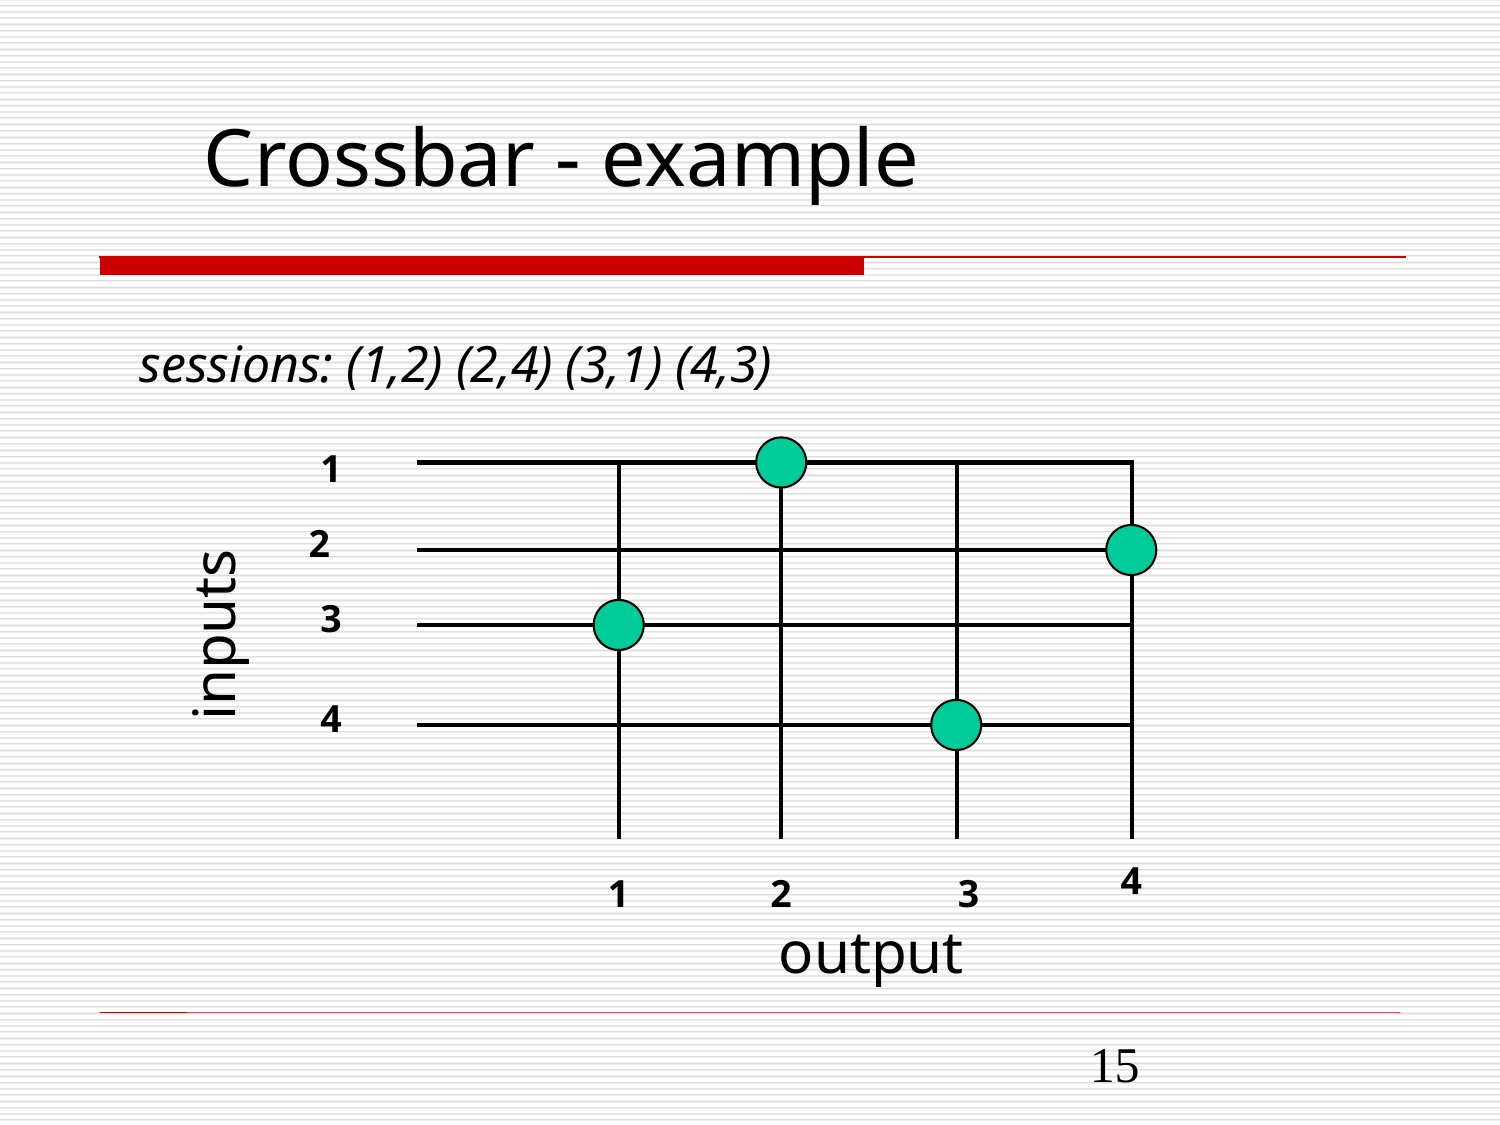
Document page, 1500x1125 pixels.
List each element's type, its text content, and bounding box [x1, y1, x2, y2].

text_box output [764, 907, 979, 993]
text_box sessions: (1,2) (2,4) (3,1) (4,3) [124, 324, 789, 401]
title Crossbar - example [188, 27, 1467, 282]
text_box 4 [1105, 849, 1158, 911]
text_box inputs [169, 391, 269, 736]
text_box 2 [755, 862, 808, 923]
text_box 3 [305, 587, 358, 648]
text_box 4 [305, 687, 358, 748]
text_box 1 [592, 862, 645, 923]
text_box 1 [305, 437, 358, 498]
picture [0, 0, 1500, 1125]
text_box 3 [942, 862, 995, 923]
text_box 2 [293, 512, 374, 573]
